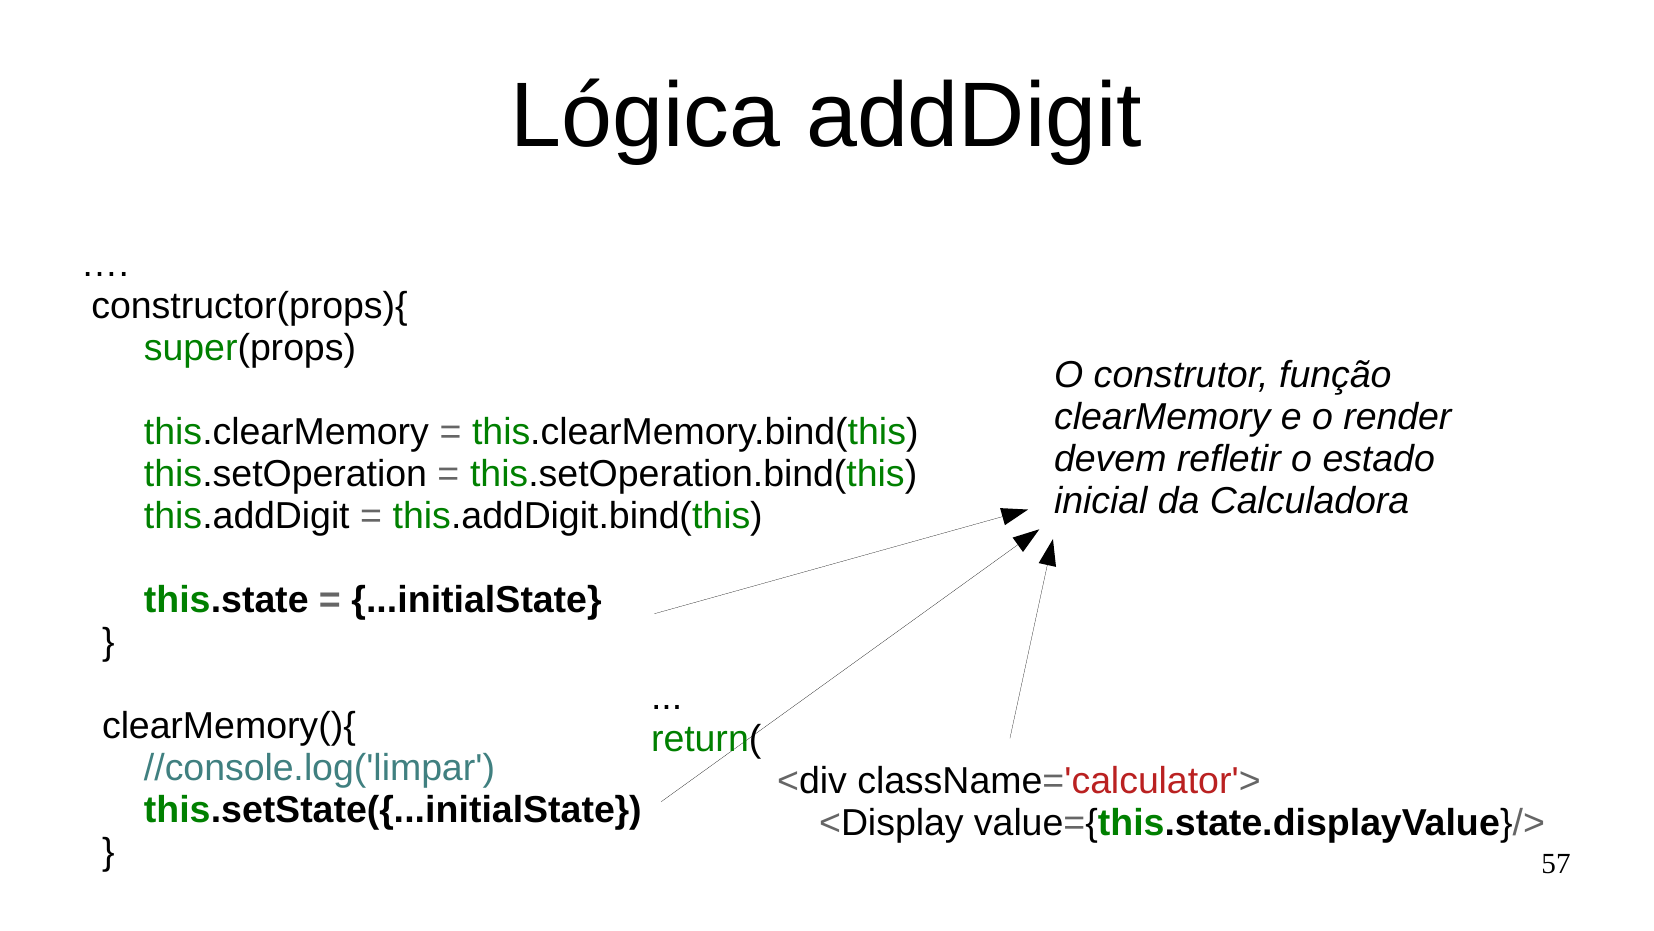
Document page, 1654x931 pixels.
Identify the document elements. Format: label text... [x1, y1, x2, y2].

text_box …. constructor(props){ super(props) this.clearMemory = this.clearMemory.bind(this) this.setOperation = this.setOperation.bind(this) this.addDigit = this.addDigit.bind(this) this.state = {...initialState} } clearMemory(){ //console.log('limpar') this.setState({...initialState}) } [849, 530, 1074, 668]
text_box ... return( <div className='calculator'> <Display value={this.state.displayValue}/> [636, 668, 1581, 931]
title Lógica addDigit [82, 37, 1571, 193]
text_box …. constructor(props){ super(props) this.clearMemory = this.clearMemory.bind(this) this.setOperation = this.setOperation.bind(this) this.addDigit = this.addDigit.bind(this) this.state = {...initialState} } clearMemory(){ //console.log('limpar') this.setState({...initialState}) } [45, 235, 1074, 881]
text_box O construtor, função clearMemory e o render devem refletir o estado inicial da Calculadora [1039, 346, 1511, 530]
